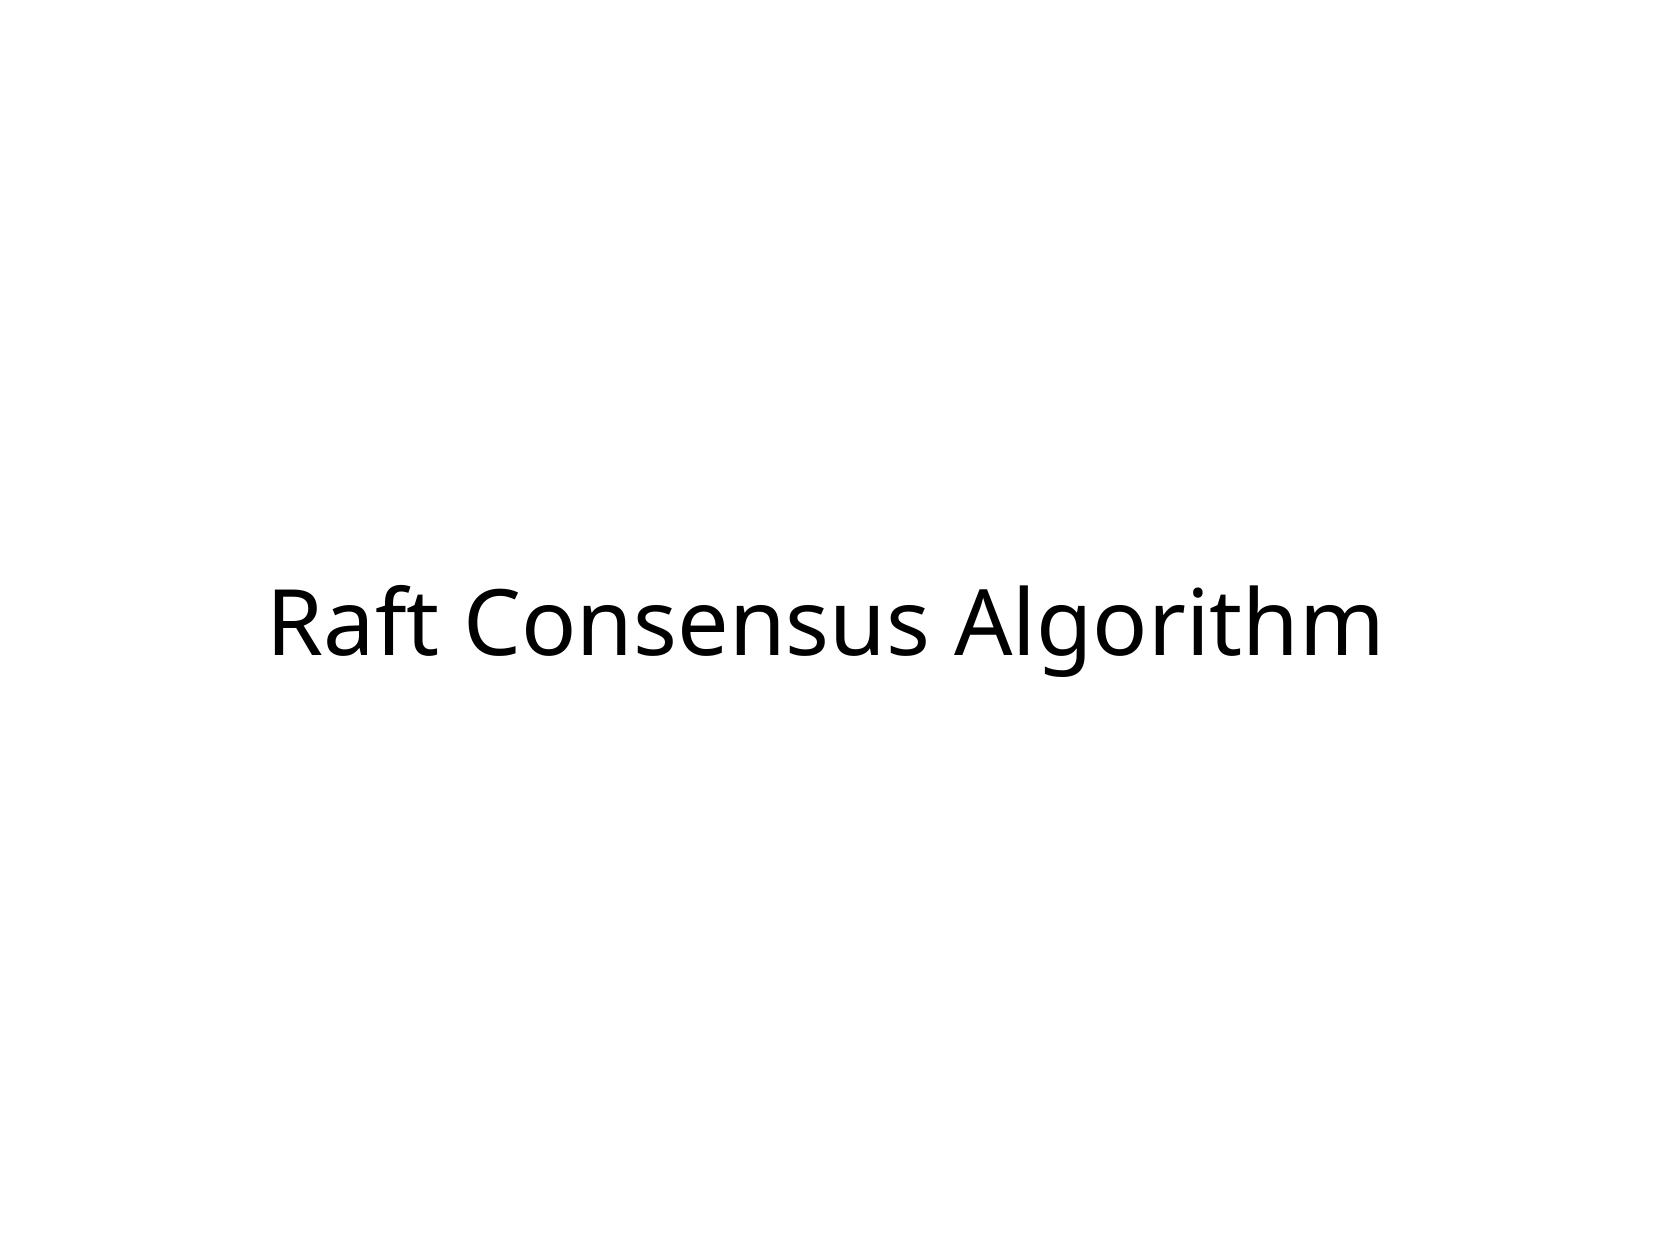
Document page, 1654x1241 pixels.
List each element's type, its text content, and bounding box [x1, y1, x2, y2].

title Raft Consensus Algorithm [82, 516, 1571, 724]
